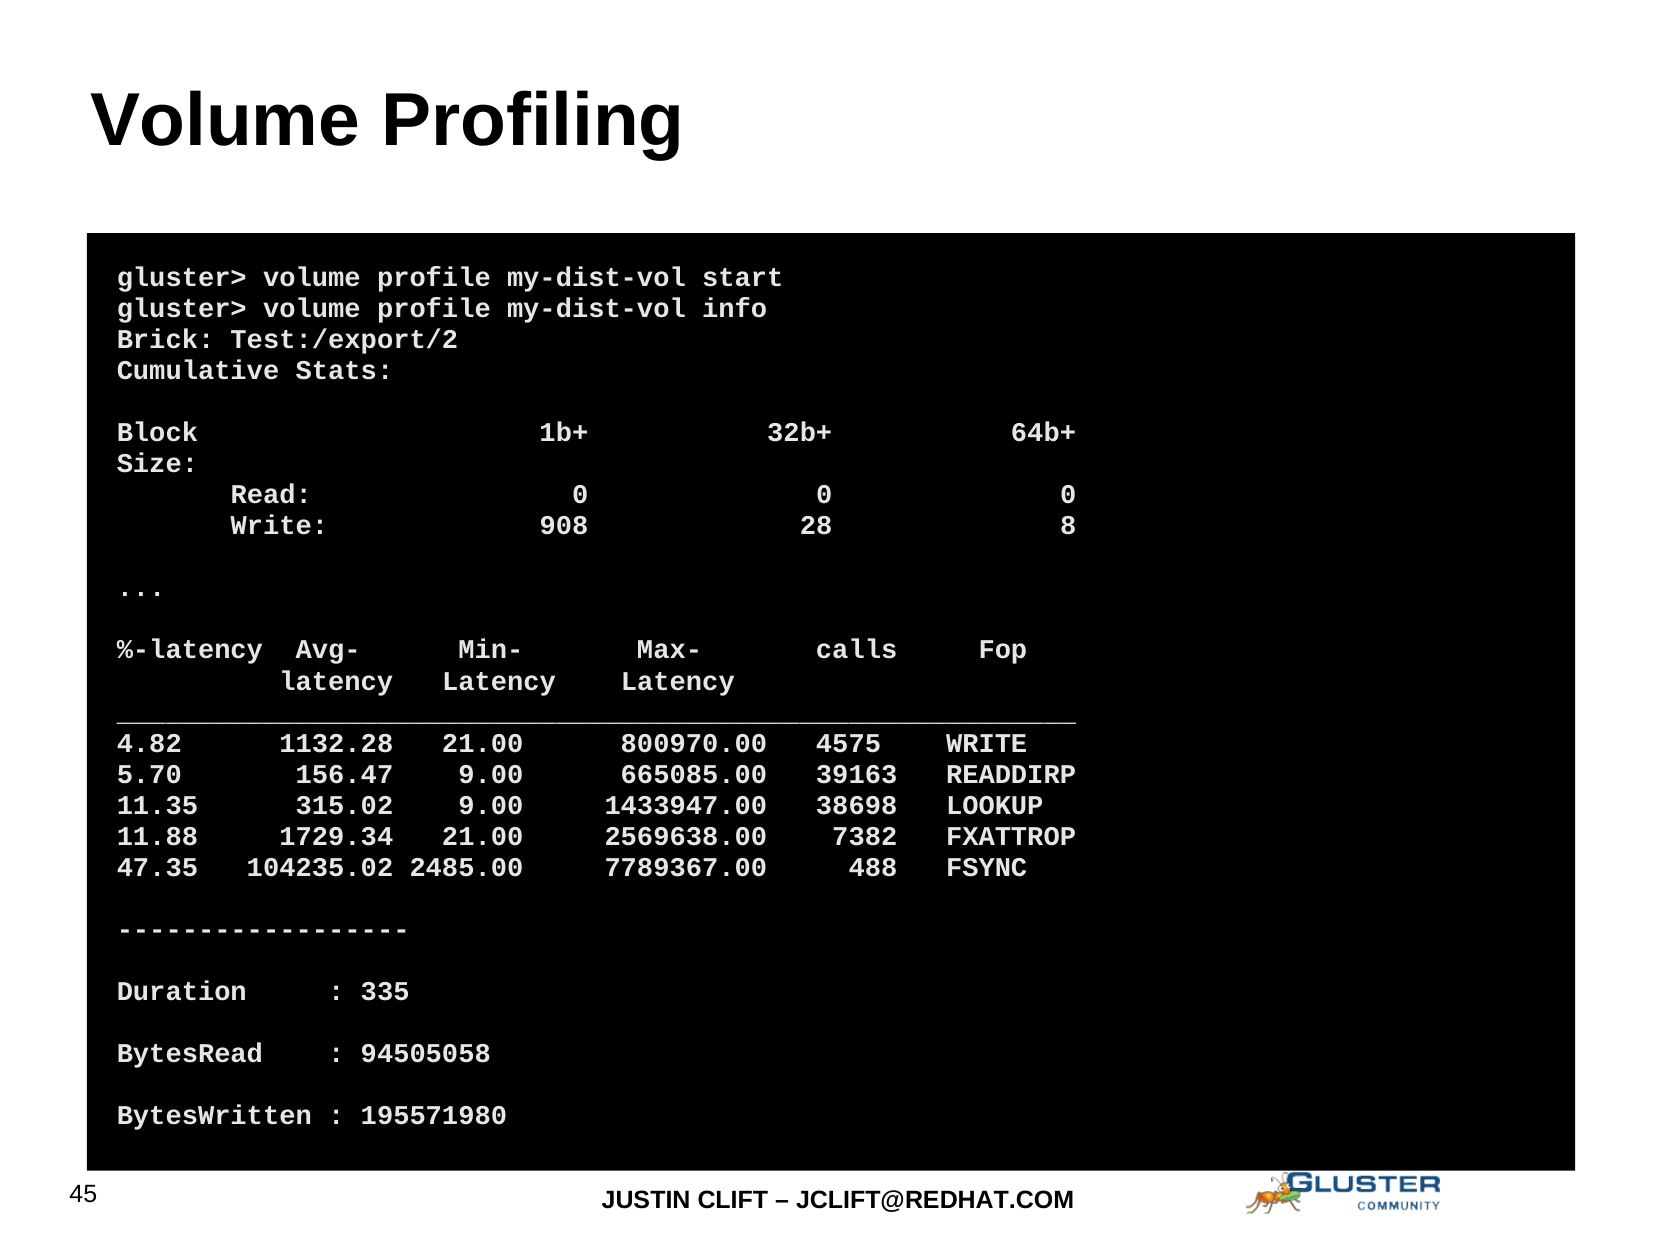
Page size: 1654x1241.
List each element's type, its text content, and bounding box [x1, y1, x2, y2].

picture [1246, 1171, 1440, 1215]
list gluster> volume profile my-dist-vol start gluster> volume profile my-dist-vol info Brick: Test:/export/2 Cumulative Stats: Block 1b+ 32b+ 64b+ Size: Read: 0 0 0 Write: 908 28 8 ... %-latency Avg- Min- Max- calls Fop latency Latency Latency ___________________________________________________________ 4.82 1132.28 21.00 800970.00 4575 WRITE 5.70 156.47 9.00 665085.00 39163 READDIRP 11.35 315.02 9.00 1433947.00 38698 LOOKUP 11.88 1729.34 21.00 2569638.00 7382 FXATTROP 47.35 104235.02 2485.00 7789367.00 488 FSYNC ------------------ Duration : 335 BytesRead : 94505058 BytesWritten : 195571980 [86, 233, 1576, 1171]
title Volume Profiling [90, 15, 1579, 223]
